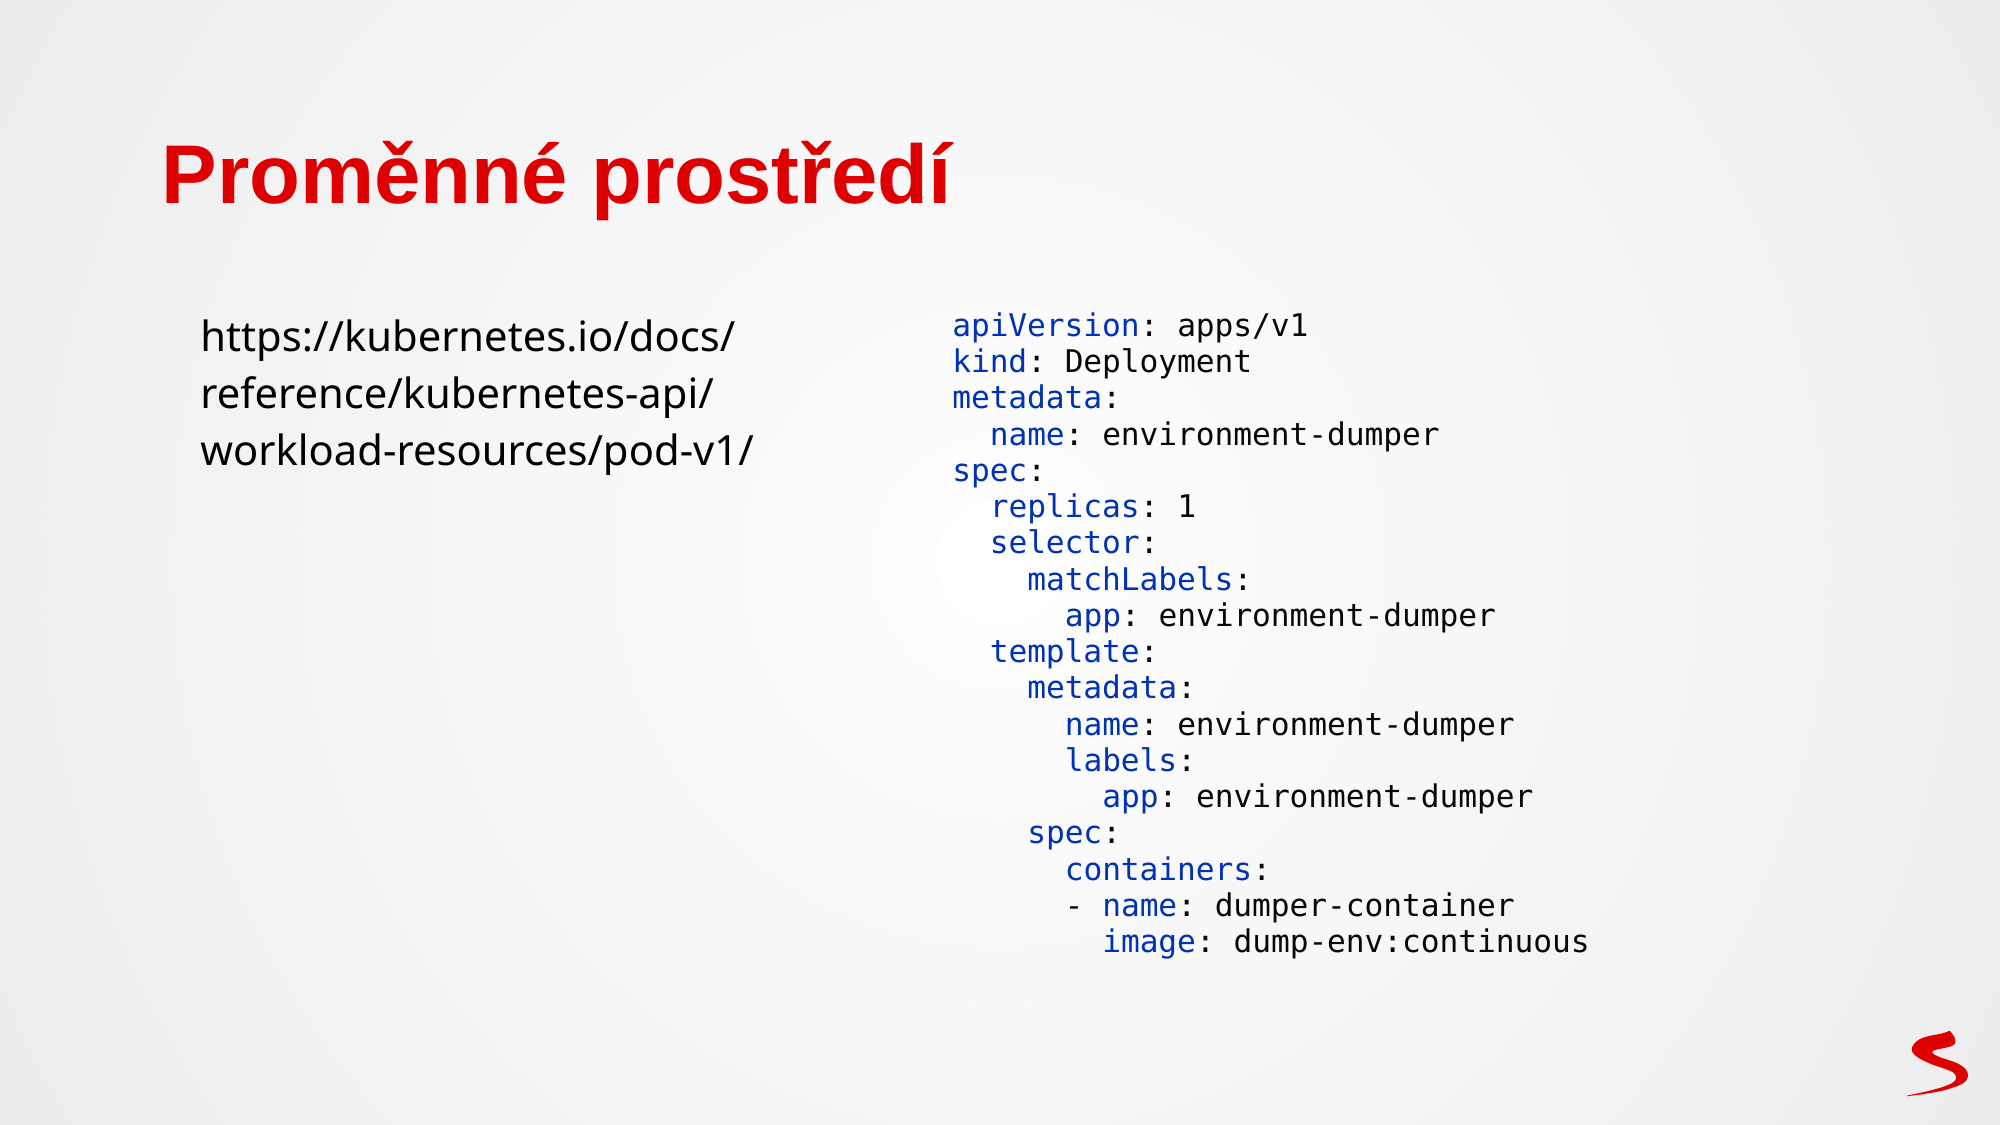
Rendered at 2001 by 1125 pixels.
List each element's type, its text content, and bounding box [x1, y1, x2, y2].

text_box apiVersion: apps/v1 kind: Deployment metadata: name: environment-dumper spec: replicas: 1 selector: matchLabels: app: environment-dumper template: metadata: name: environment-dumper labels: app: environment-dumper spec: containers: - name: dumper-container image: dump-env:continuous [937, 299, 1951, 1113]
text_box Proměnné prostředí [146, 112, 1816, 229]
text_box https://kubernetes.io/docs/reference/kubernetes-api/workload-resources/pod-v1/ [150, 299, 901, 1050]
